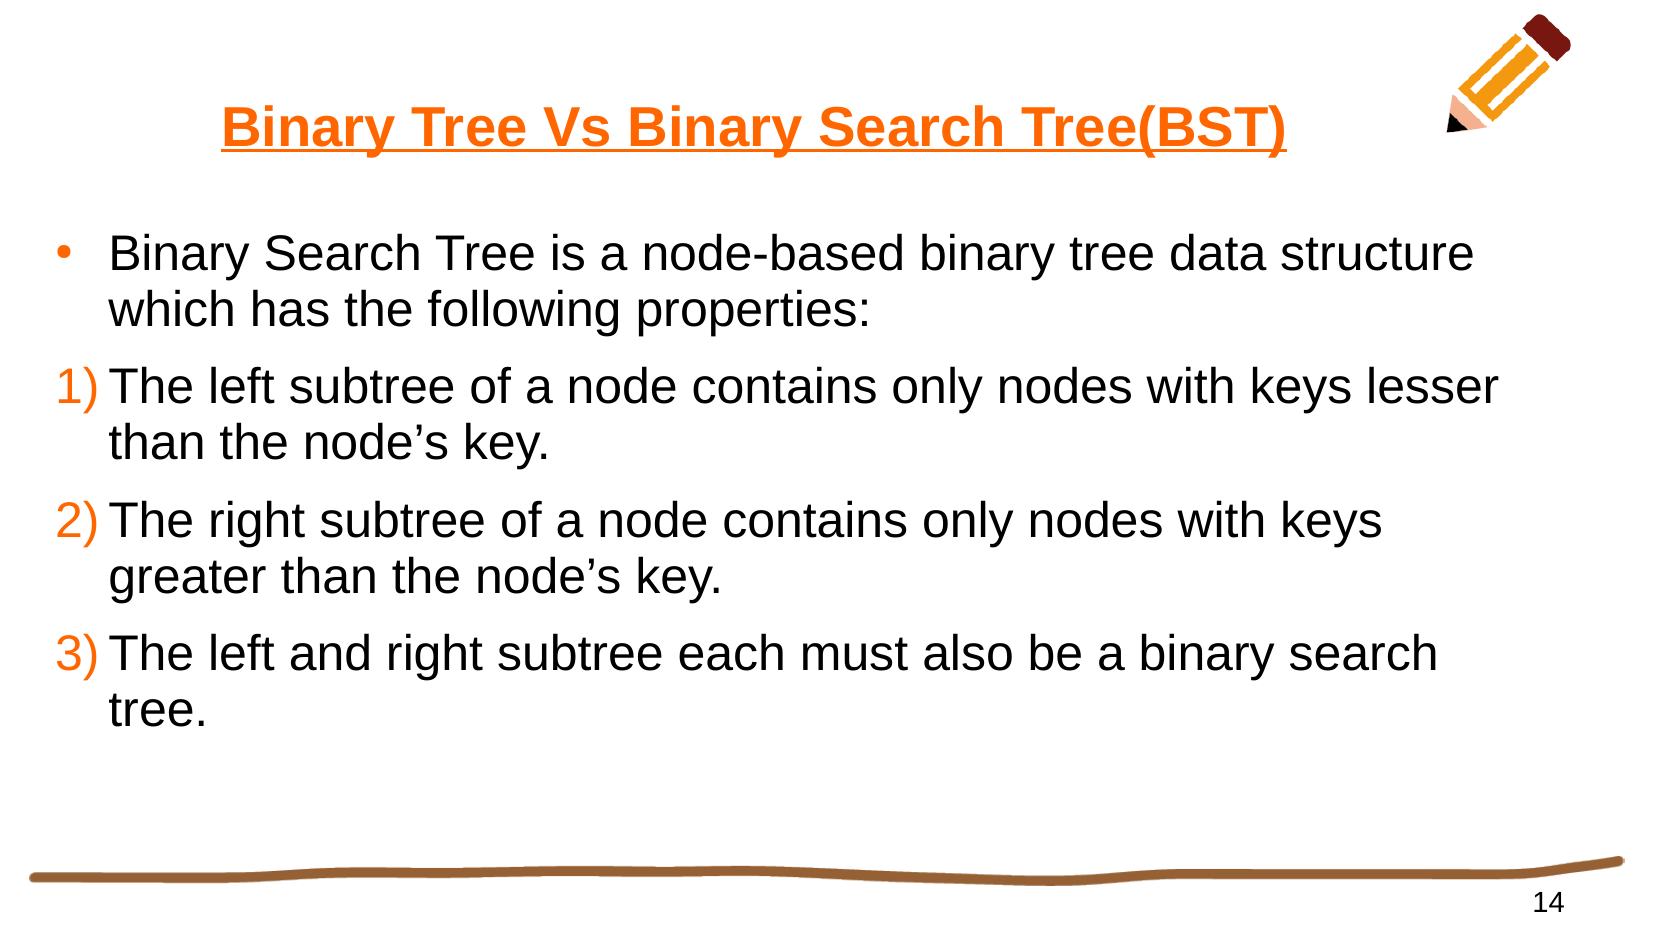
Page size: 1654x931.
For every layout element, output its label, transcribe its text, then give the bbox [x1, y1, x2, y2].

title Binary Tree Vs Binary Search Tree(BST) [75, 75, 1434, 179]
picture [1446, 14, 1571, 133]
picture [29, 856, 1625, 886]
list Binary Search Tree is a node-based binary tree data structure which has the following properties: The left subtree of a node contains only nodes with keys lesser than the node’s key. The right subtree of a node contains only nodes with keys greater than the node’s key. The left and right subtree each must also be a binary search tree. [37, 225, 1538, 819]
